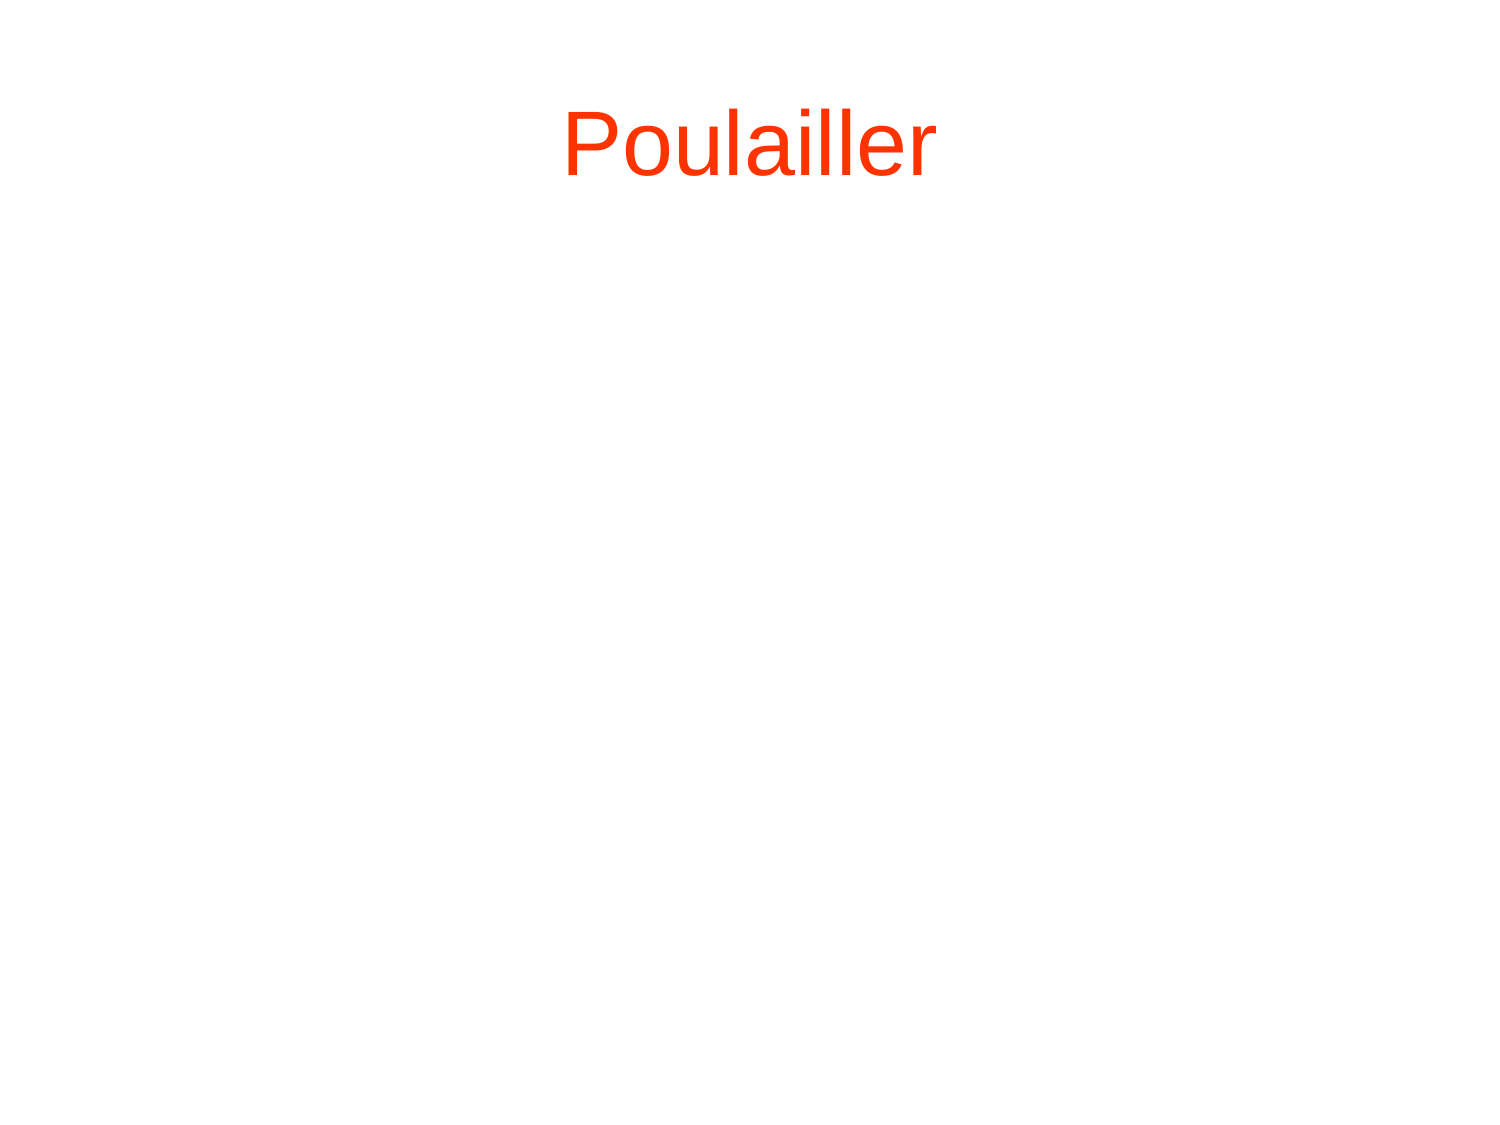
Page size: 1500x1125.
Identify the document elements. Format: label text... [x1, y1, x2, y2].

title Poulailler [75, 45, 1426, 233]
